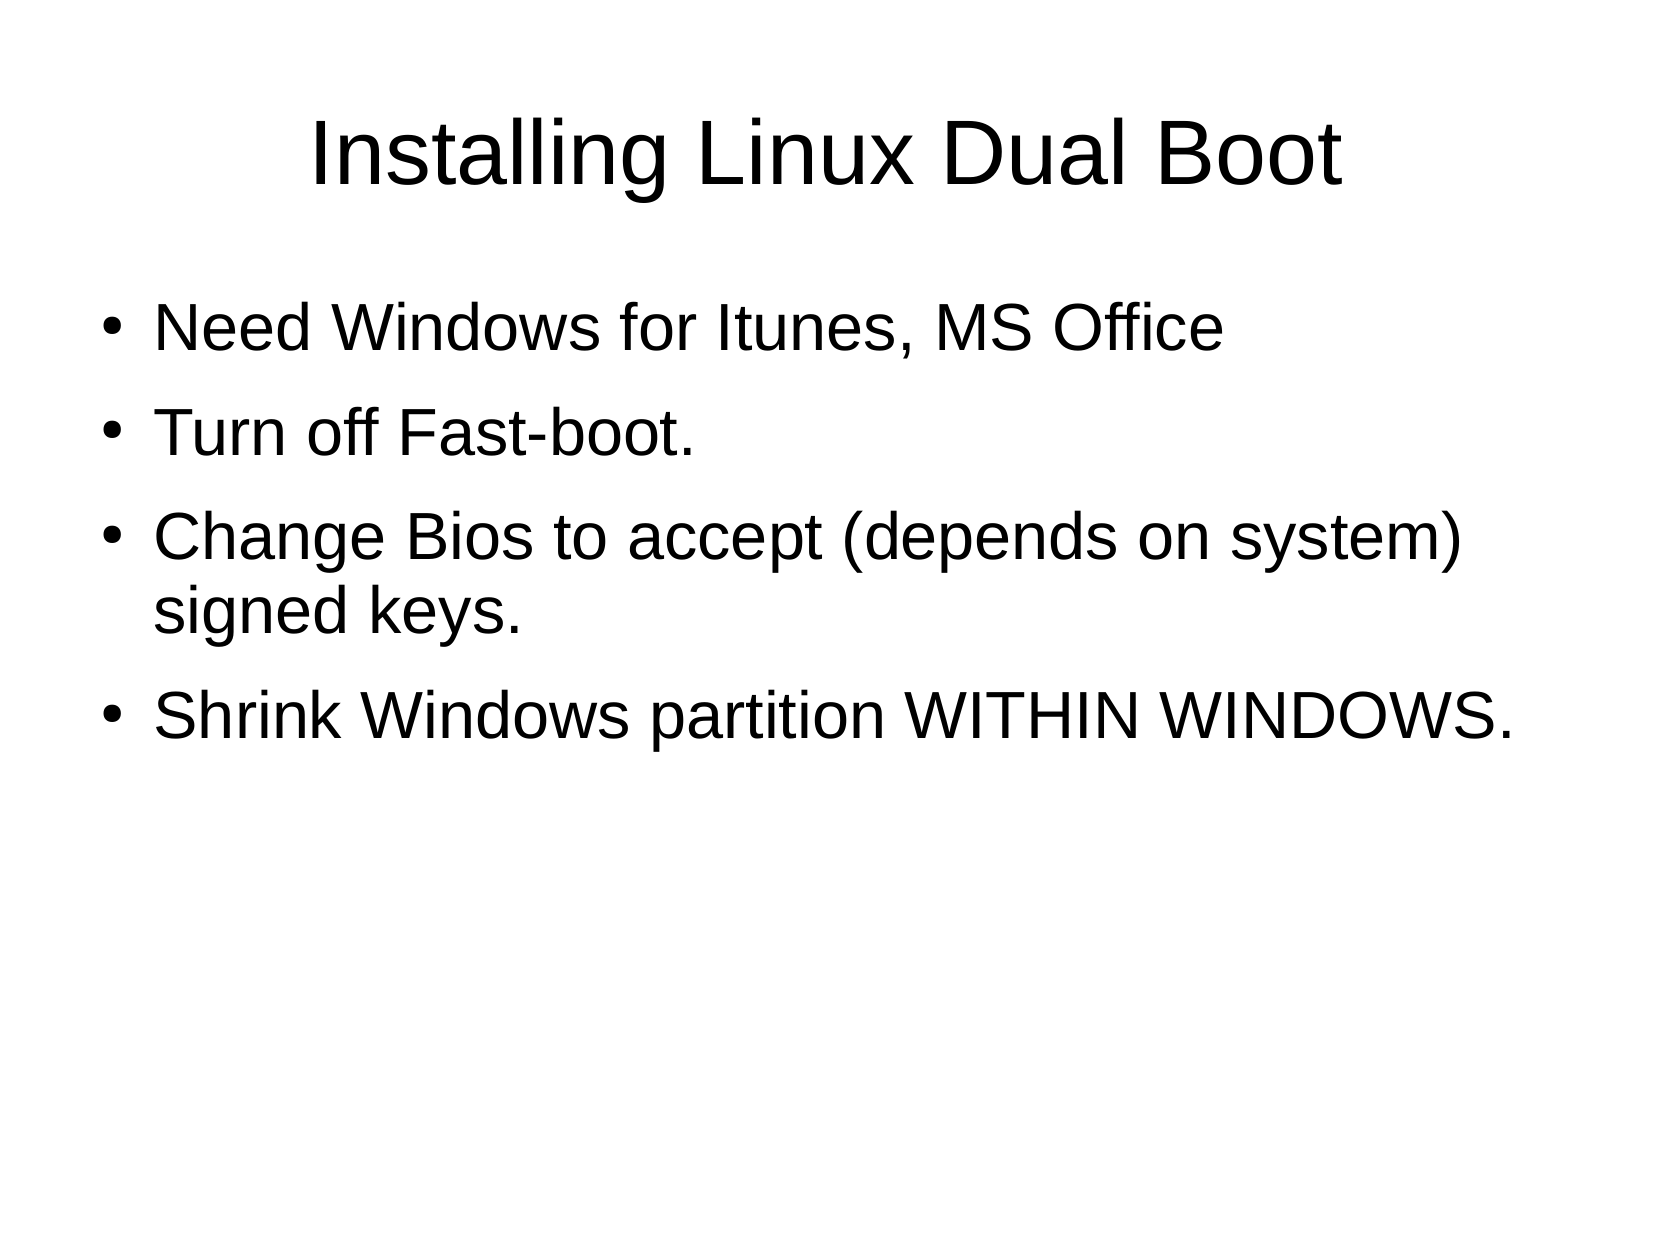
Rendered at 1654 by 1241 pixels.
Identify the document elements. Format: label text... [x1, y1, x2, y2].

title Installing Linux Dual Boot [82, 49, 1571, 257]
list Need Windows for Itunes, MS Office Turn off Fast-boot. Change Bios to accept (depends on system) signed keys. Shrink Windows partition WITHIN WINDOWS. [82, 290, 1571, 1010]
